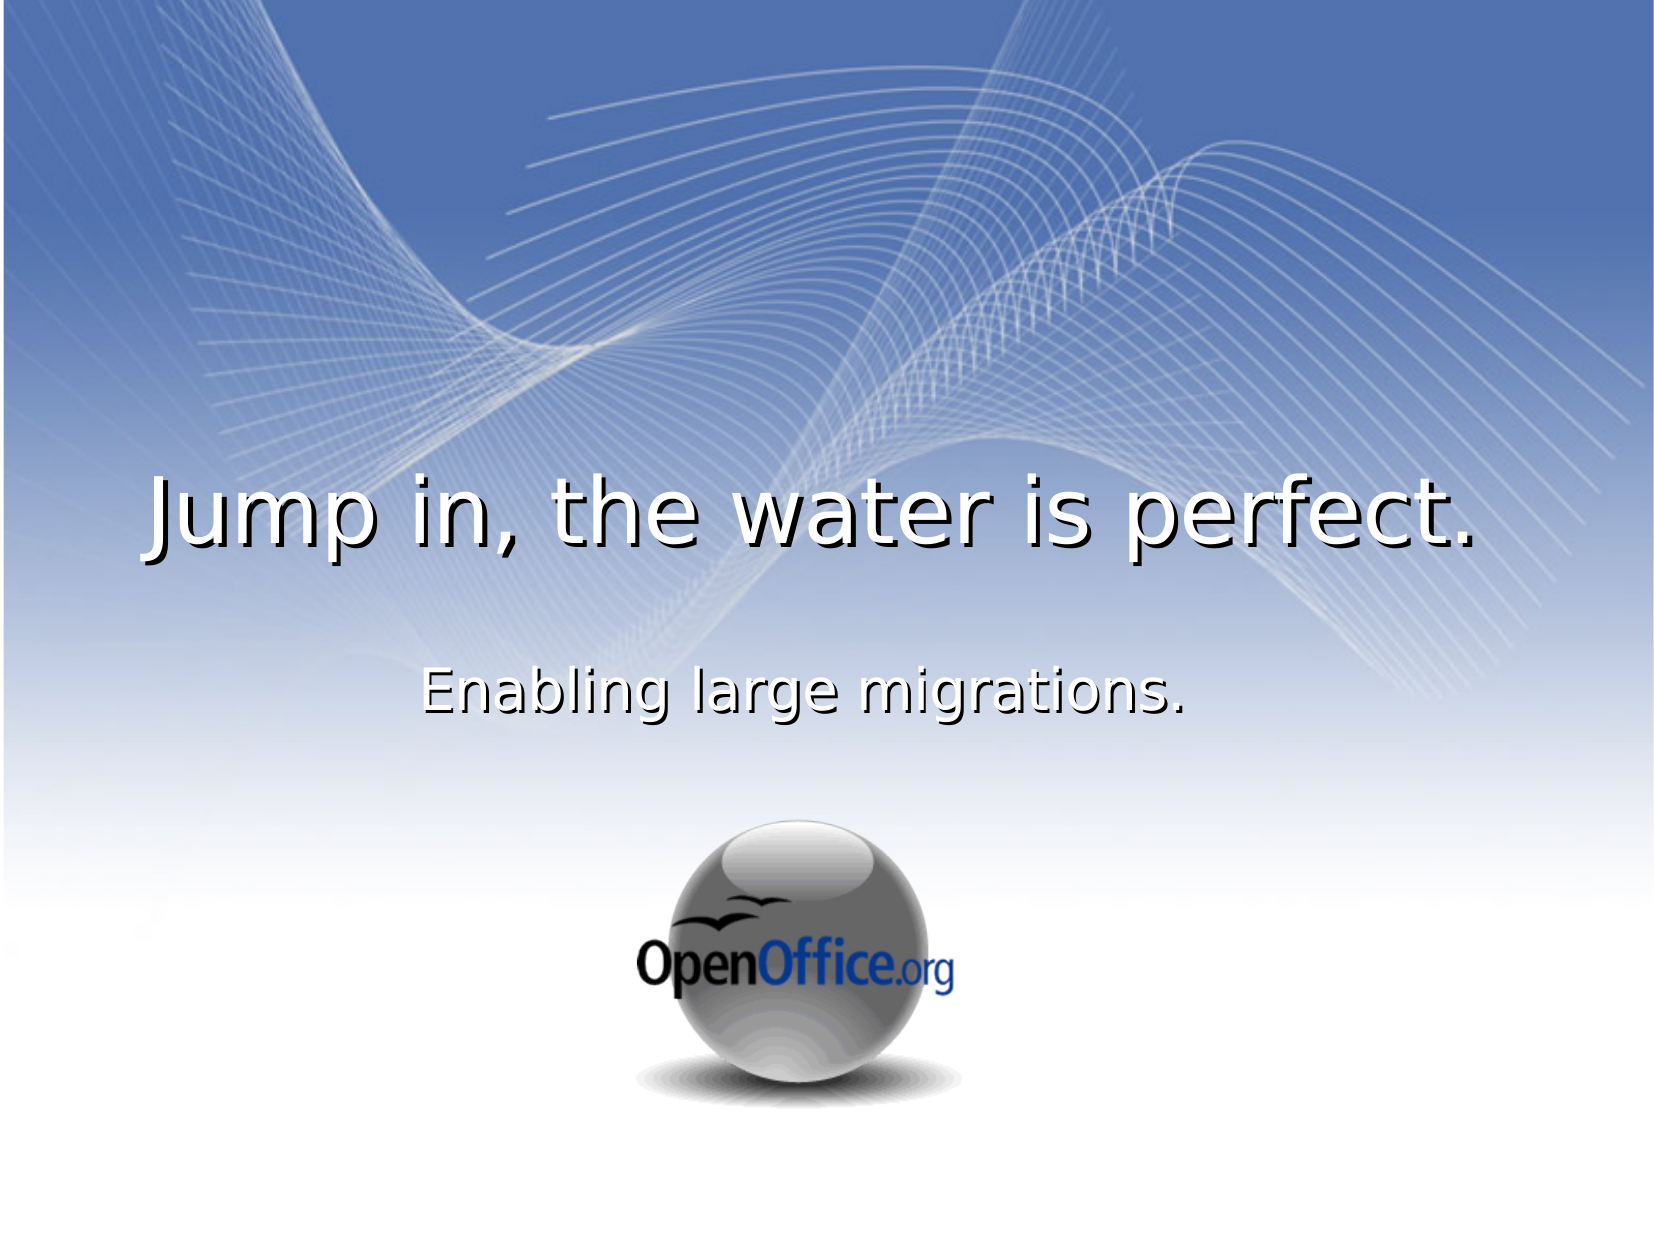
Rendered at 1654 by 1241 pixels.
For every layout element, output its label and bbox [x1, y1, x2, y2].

picture [625, 818, 971, 1111]
